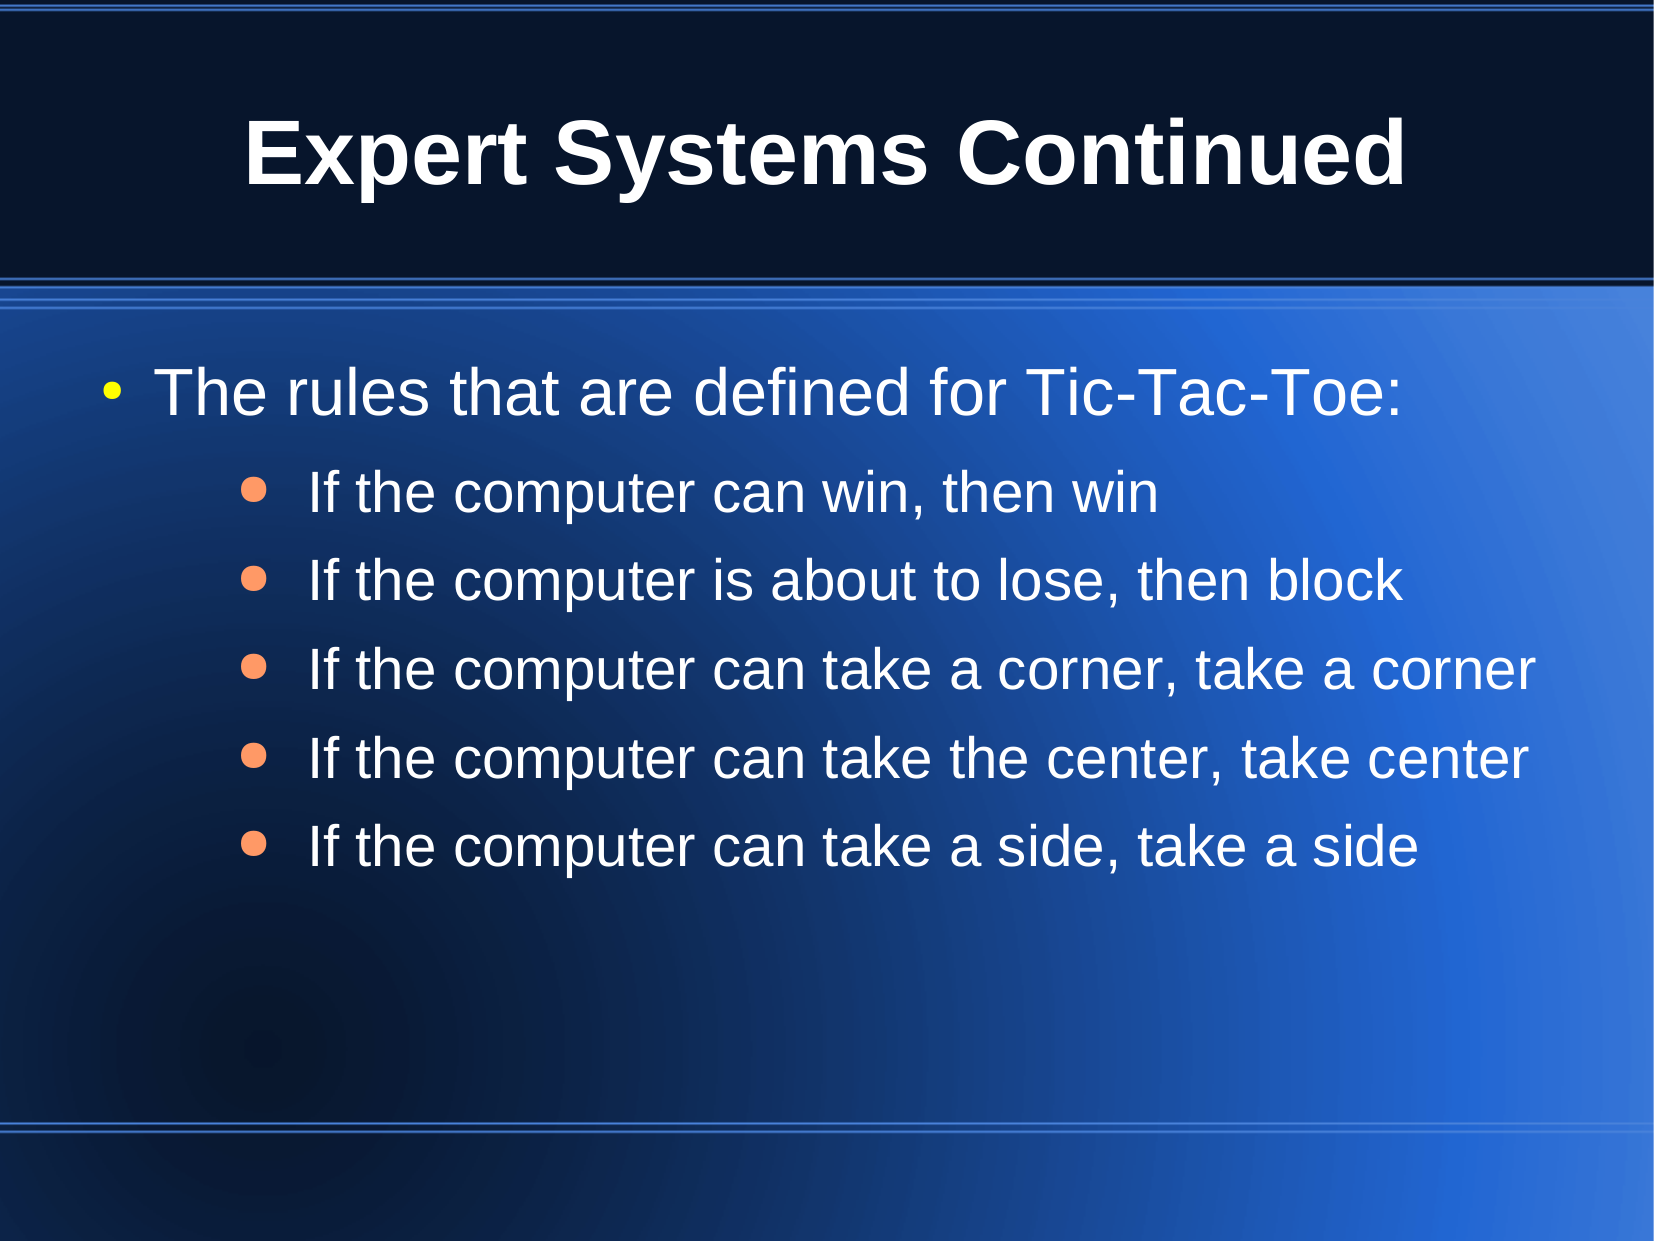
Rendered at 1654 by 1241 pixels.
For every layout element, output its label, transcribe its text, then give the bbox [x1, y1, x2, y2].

title Expert Systems Continued [82, 49, 1571, 257]
picture [0, 0, 1654, 1241]
list The rules that are defined for Tic-Tac-Toe: If the computer can win, then win If the computer is about to lose, then block If the computer can take a corner, take a corner If the computer can take the center, take center If the computer can take a side, take a side [82, 355, 1571, 1058]
